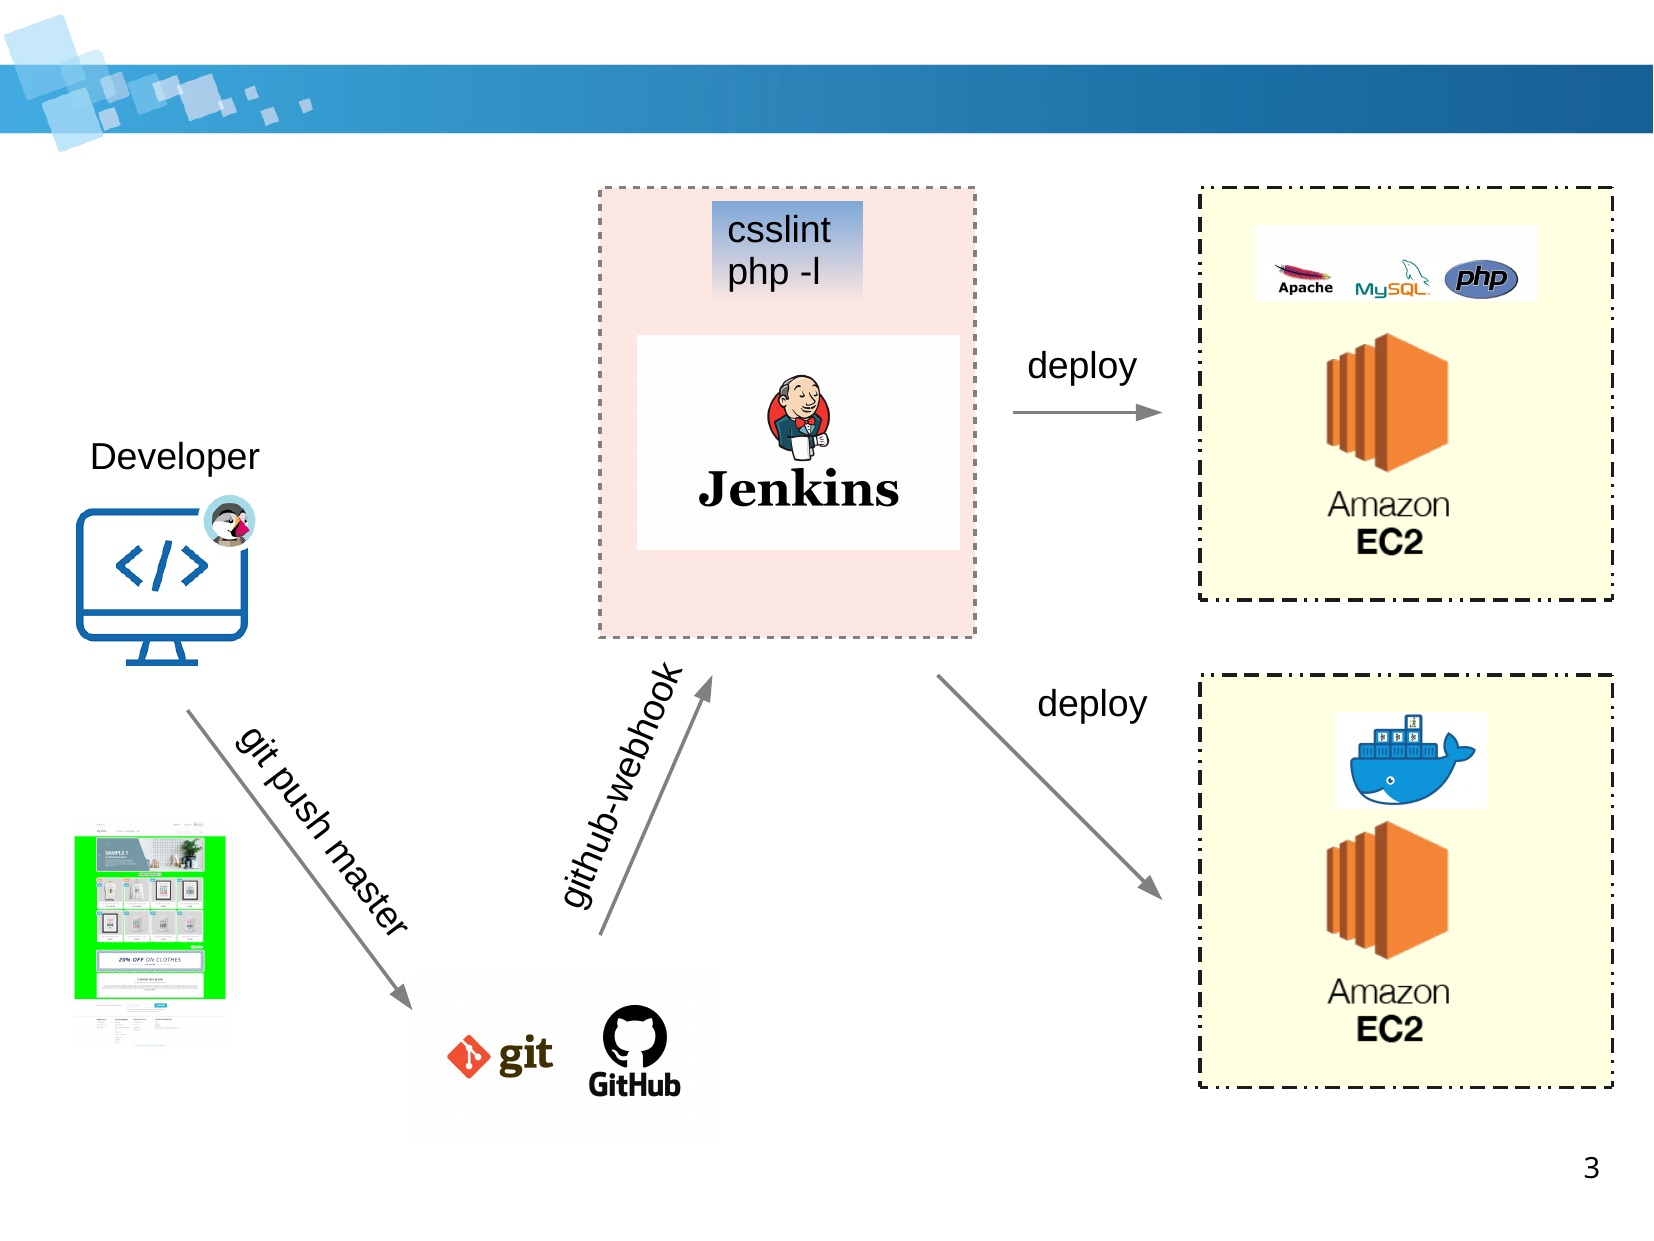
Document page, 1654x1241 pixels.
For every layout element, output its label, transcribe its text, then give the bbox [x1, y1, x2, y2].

text_box git push master [216, 700, 451, 985]
text_box deploy [1022, 675, 1163, 732]
text_box [1199, 674, 1613, 787]
text_box github-webhook [536, 563, 735, 932]
text_box [1199, 1075, 1613, 1088]
picture [0, 0, 1653, 1238]
text_box [600, 187, 976, 638]
text_box [1199, 588, 1613, 600]
text_box Developer [75, 428, 301, 486]
text_box deploy [1012, 337, 1153, 395]
text_box csslint php -l [712, 201, 863, 301]
text_box [1199, 187, 1613, 299]
